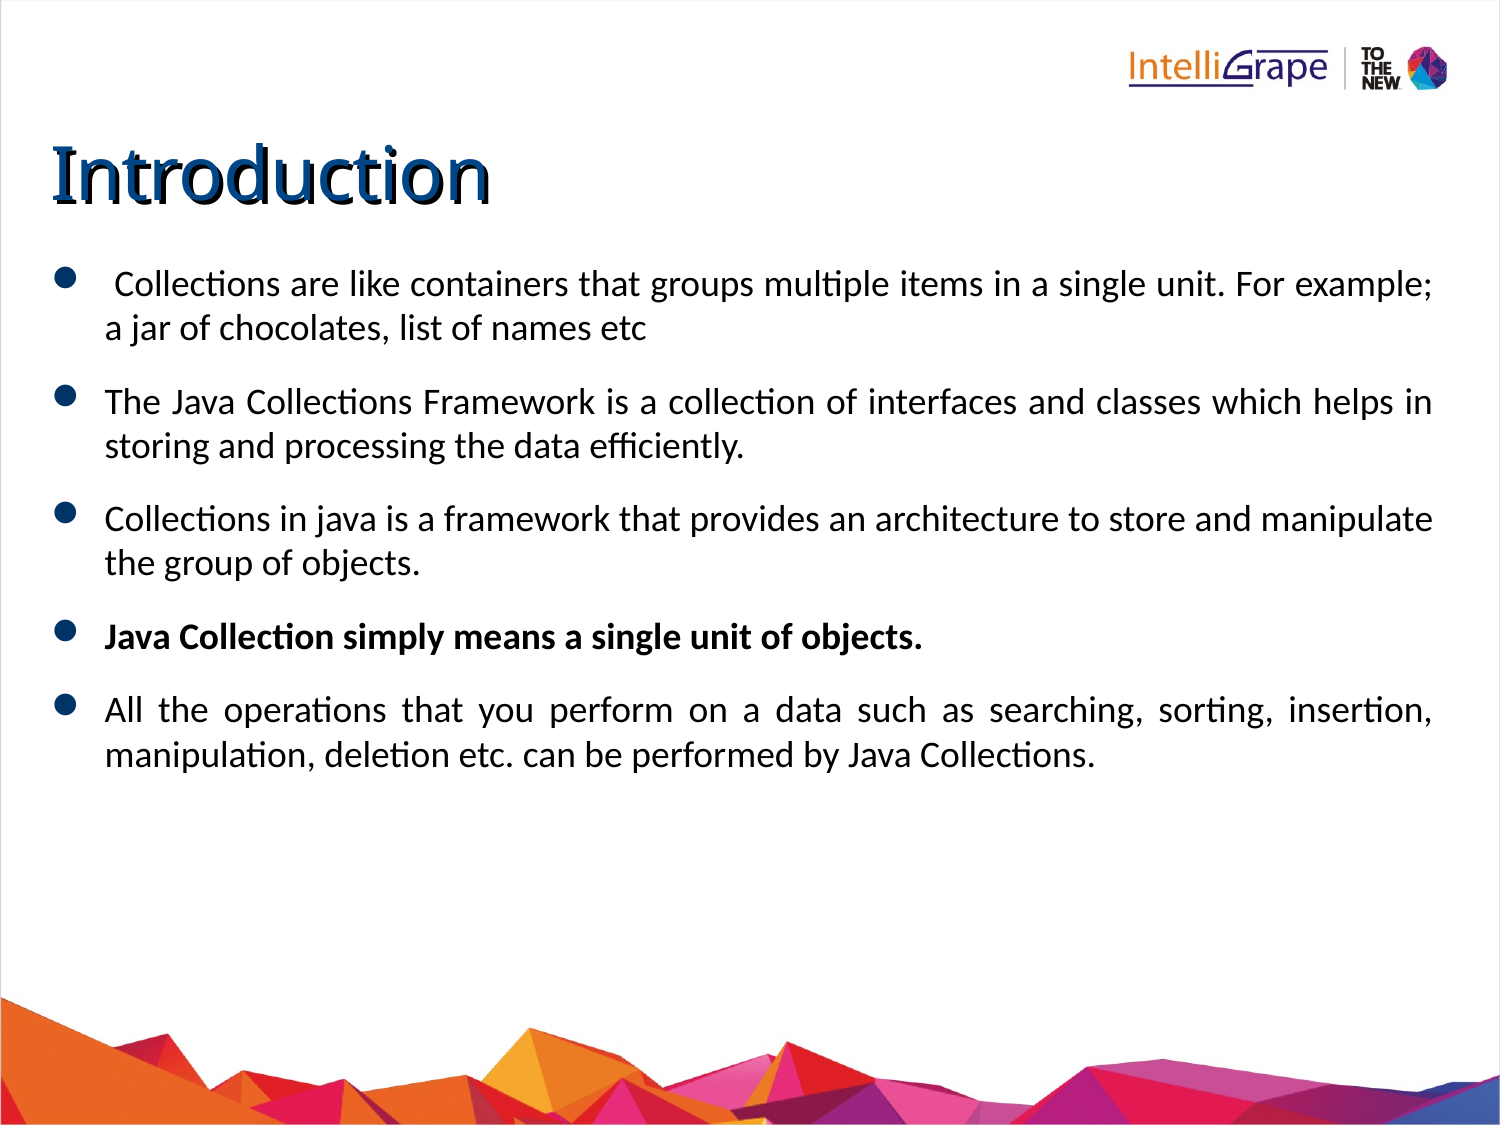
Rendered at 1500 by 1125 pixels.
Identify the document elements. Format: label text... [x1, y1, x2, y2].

text_box Introduction [35, 118, 1477, 234]
picture [0, 0, 1500, 1125]
text_box Collections are like containers that groups multiple items in a single unit. For example; a jar of chocolates, list of names etc The Java Collections Framework is a collection of interfaces and classes which helps in storing and processing the data efficiently. Collections in java is a framework that provides an architecture to store and manipulate the group of objects. Java Collection simply means a single unit of objects. All the operations that you perform on a data such as searching, sorting, insertion, manipulation, deletion etc. can be performed by Java Collections. [35, 253, 1450, 1125]
